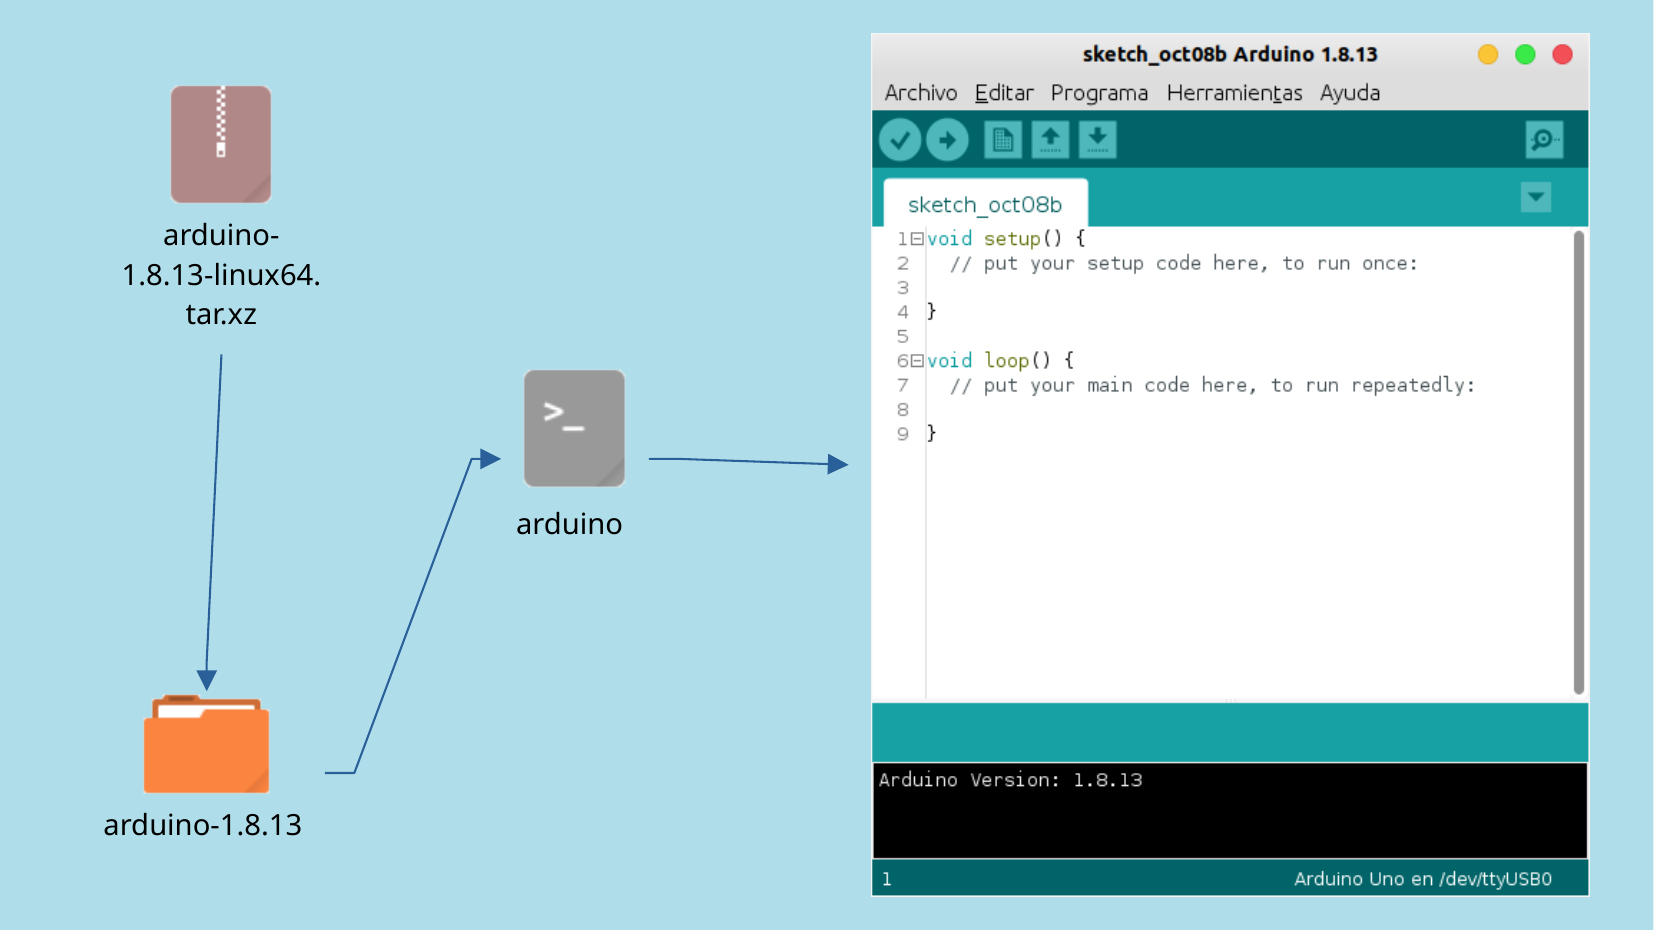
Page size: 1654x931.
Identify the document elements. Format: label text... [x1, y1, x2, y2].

text_box arduino [501, 496, 649, 554]
text_box arduino-1.8.13 [88, 797, 325, 855]
text_box arduino- 1.8.13-linux64. tar.xz [88, 206, 355, 355]
picture [518, 364, 632, 496]
picture [871, 33, 1590, 897]
picture [140, 691, 274, 797]
picture [167, 82, 276, 206]
